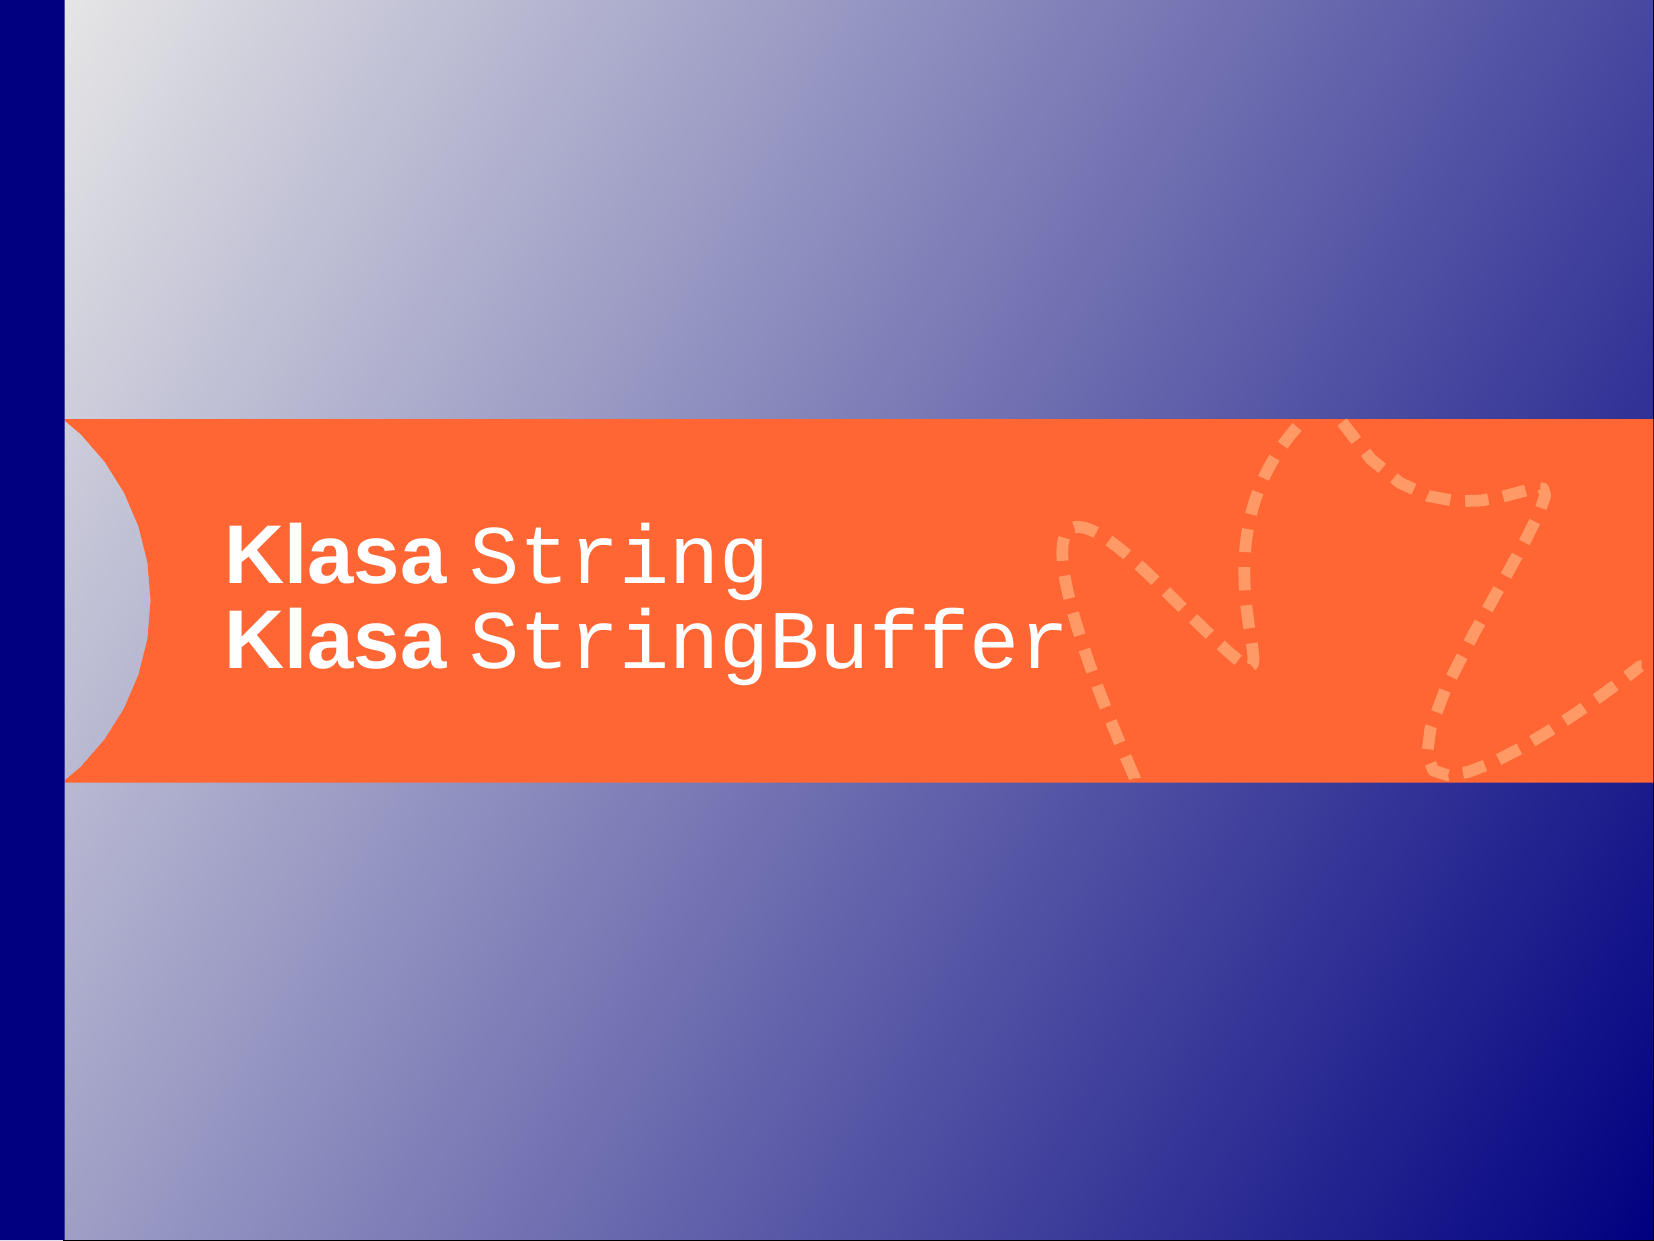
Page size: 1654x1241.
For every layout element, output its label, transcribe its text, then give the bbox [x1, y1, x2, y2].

title Klasa String Klasa StringBuffer [224, 496, 1431, 704]
